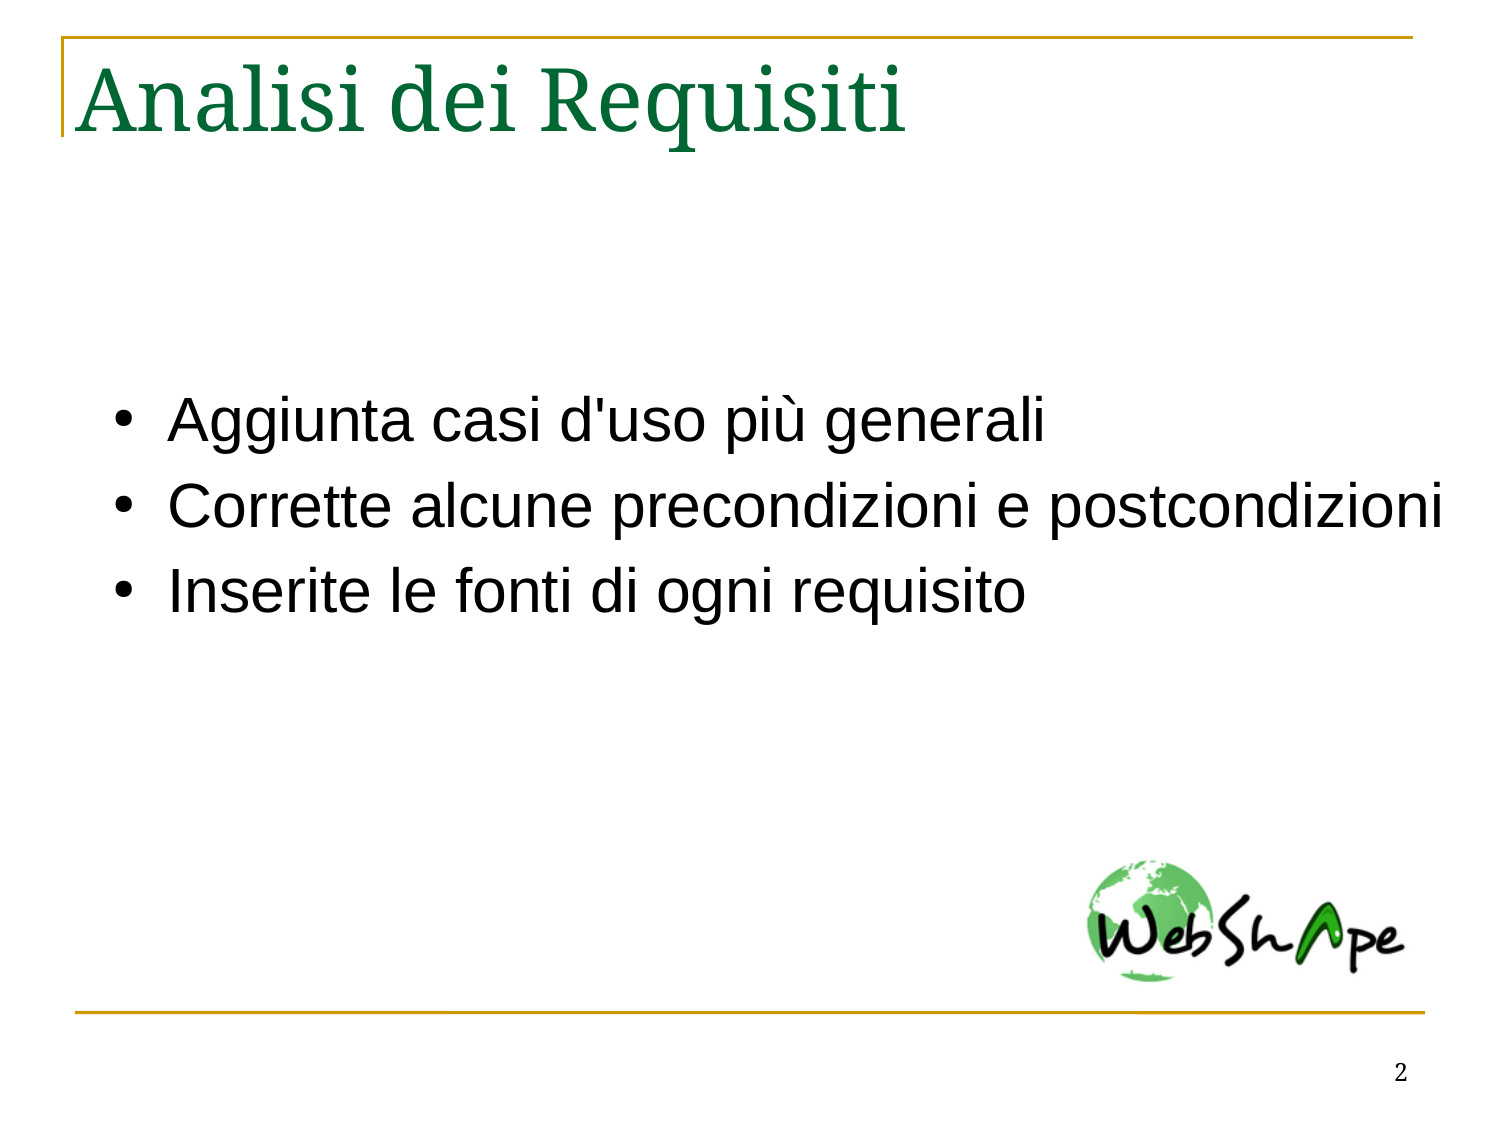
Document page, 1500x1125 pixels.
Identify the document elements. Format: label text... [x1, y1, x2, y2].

picture [1060, 833, 1416, 1011]
list Aggiunta casi d'uso più generali Corrette alcune precondizioni e postcondizioni Inserite le fonti di ogni requisito [112, 299, 1471, 713]
title Analisi dei Requisiti [75, 51, 1424, 263]
